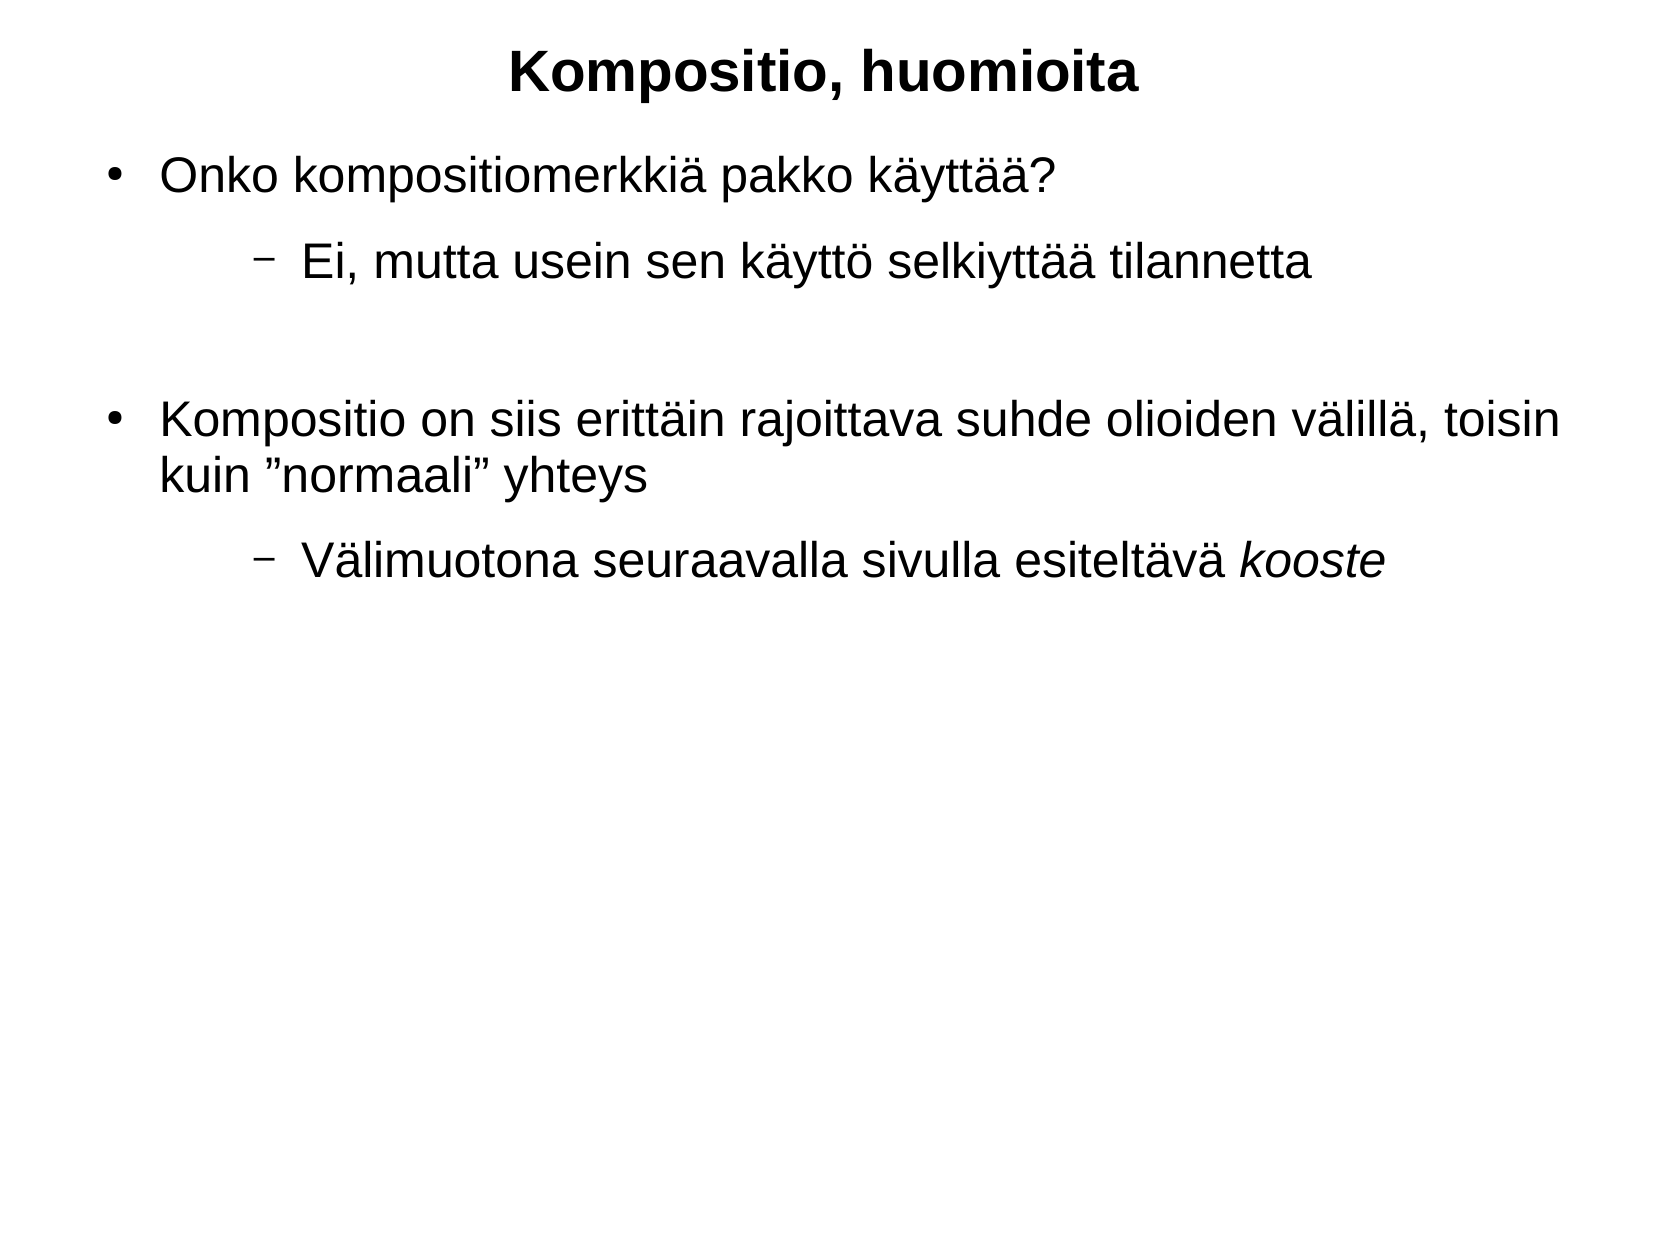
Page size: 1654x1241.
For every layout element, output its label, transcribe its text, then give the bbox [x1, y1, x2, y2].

list Onko kompositiomerkkiä pakko käyttää? Ei, mutta usein sen käyttö selkiyttää tilannetta Kompositio on siis erittäin rajoittava suhde olioiden välillä, toisin kuin ”normaali” yhteys Välimuotona seuraavalla sivulla esiteltävä kooste [88, 147, 1571, 1182]
title Kompositio, huomioita [82, 39, 1565, 105]
